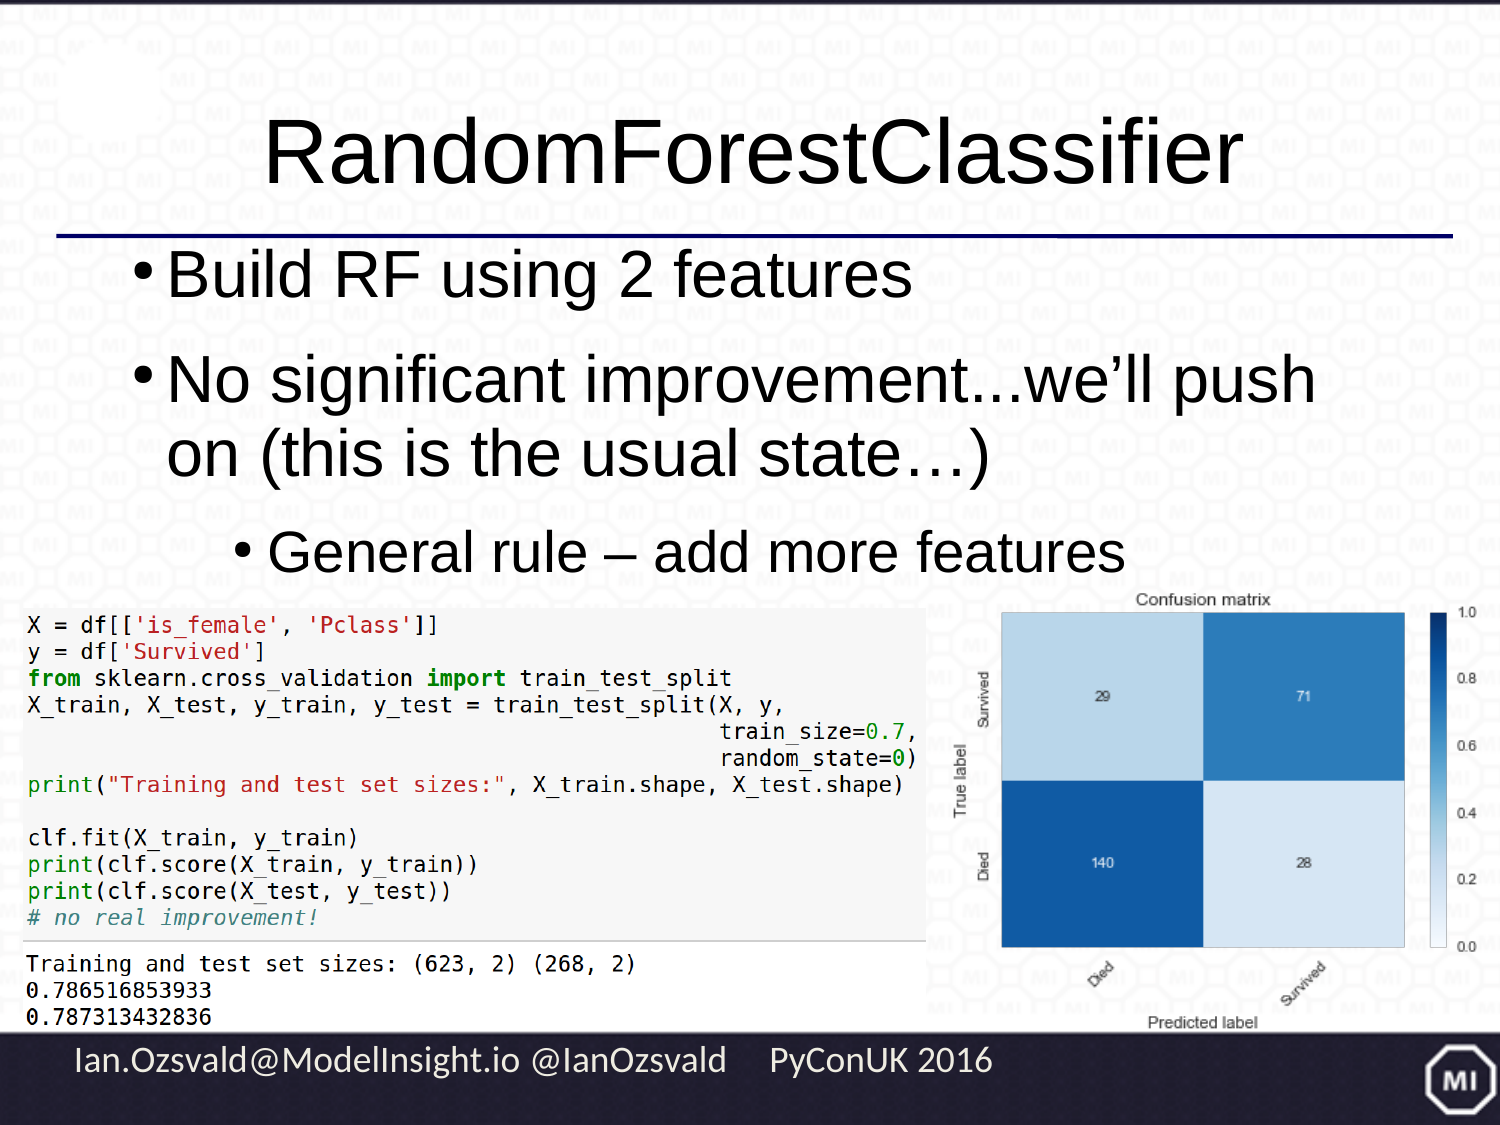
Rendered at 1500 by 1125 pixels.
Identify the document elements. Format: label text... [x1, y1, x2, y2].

title RandomForestClassifier [56, 59, 1453, 247]
picture [0, 0, 1500, 1125]
list Build RF using 2 features No significant improvement...we’ll push on (this is the usual state…) General rule – add more features [75, 233, 1395, 887]
